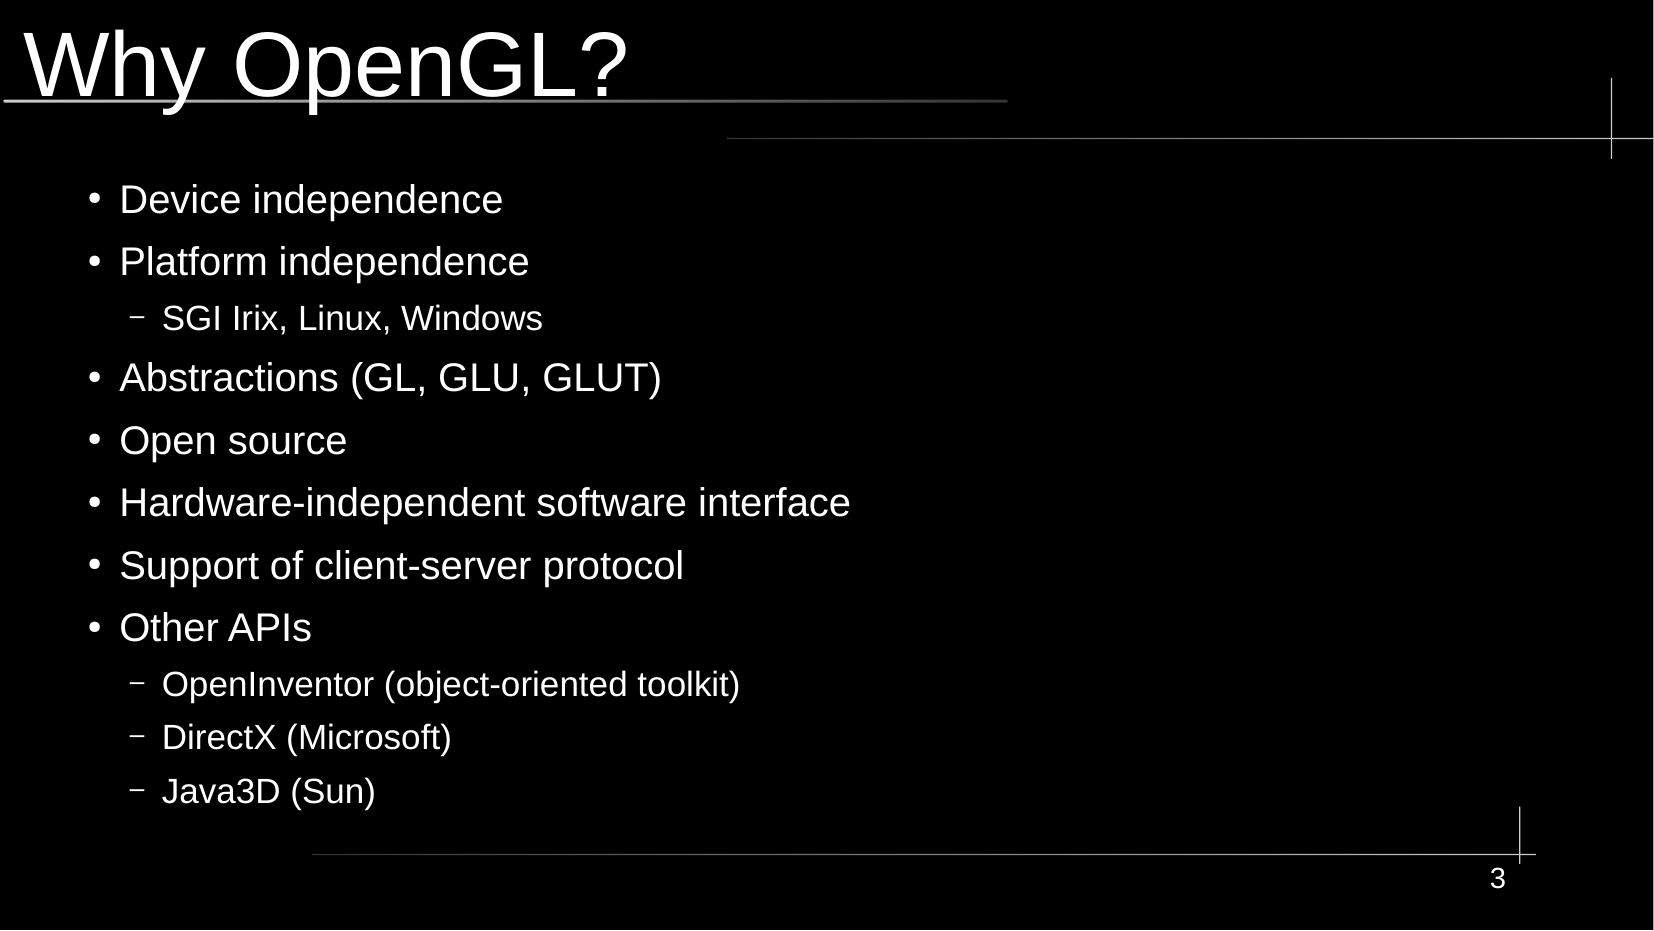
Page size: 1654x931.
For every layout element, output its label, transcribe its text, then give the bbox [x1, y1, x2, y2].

title Why OpenGL? [23, 11, 1589, 119]
list Device independence Platform independence SGI Irix, Linux, Windows Abstractions (GL, GLU, GLUT) Open source Hardware-independent software interface Support of client-server protocol Other APIs OpenInventor (object-oriented toolkit) DirectX (Microsoft) Java3D (Sun) [76, 177, 1565, 816]
